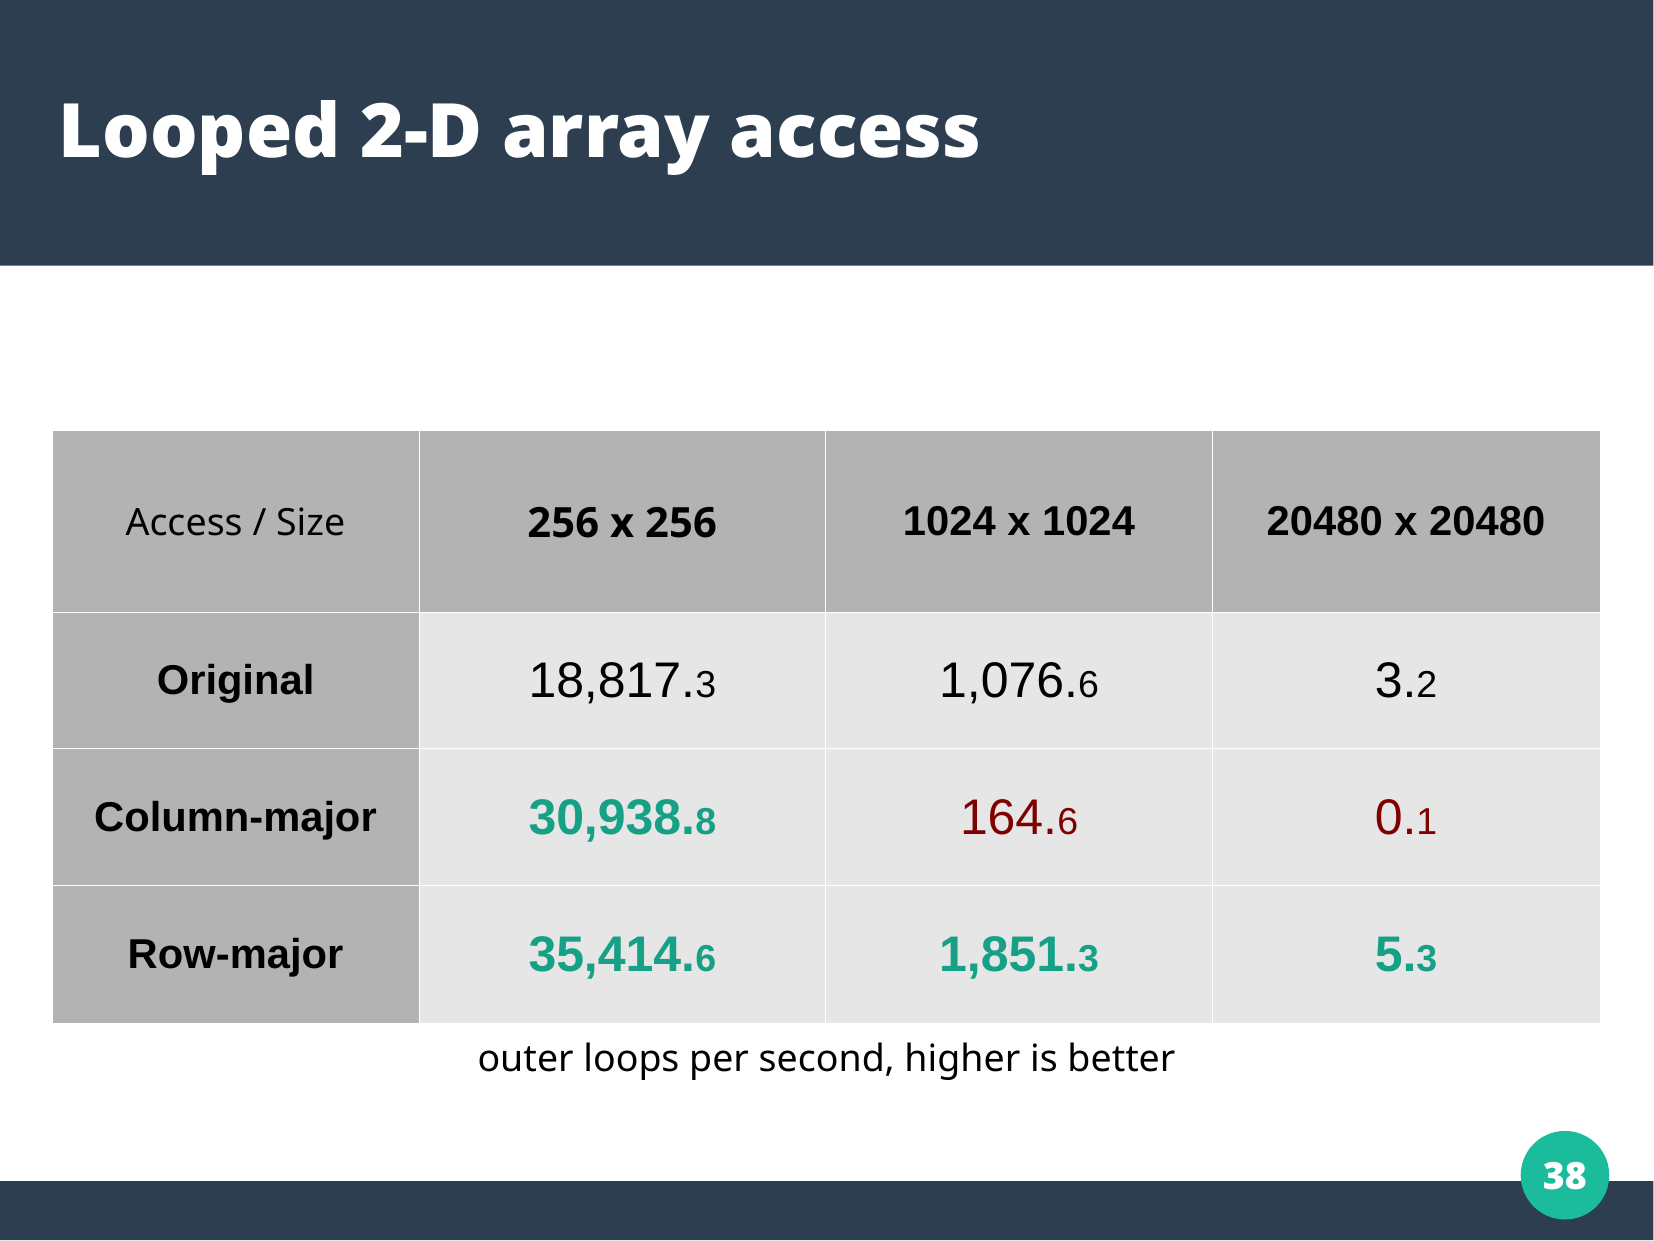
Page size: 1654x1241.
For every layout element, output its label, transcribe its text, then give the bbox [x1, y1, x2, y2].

table_cell 5.3 [1213, 886, 1600, 1023]
table_cell 18,817.3 [420, 613, 825, 748]
title Looped 2-D array access [59, 56, 1595, 200]
table_cell 0.1 [1213, 749, 1600, 885]
table_cell 1,851.3 [826, 886, 1212, 1023]
table_cell 3.2 [1213, 613, 1600, 748]
table_cell 35,414.6 [420, 886, 825, 1023]
table_header Access / Size [53, 431, 419, 612]
table_cell Original [53, 613, 419, 748]
table_cell 1,076.6 [826, 613, 1212, 748]
table_header 256 x 256 [420, 431, 825, 612]
text_box outer loops per second, higher is better [386, 1023, 1268, 1088]
table_cell 164.6 [826, 749, 1212, 885]
table_cell Column-major [53, 749, 419, 885]
table_cell 30,938.8 [420, 749, 825, 885]
table_cell Row-major [53, 886, 419, 1023]
table_header 1024 x 1024 [826, 431, 1212, 612]
table_header 20480 x 20480 [1213, 431, 1600, 612]
